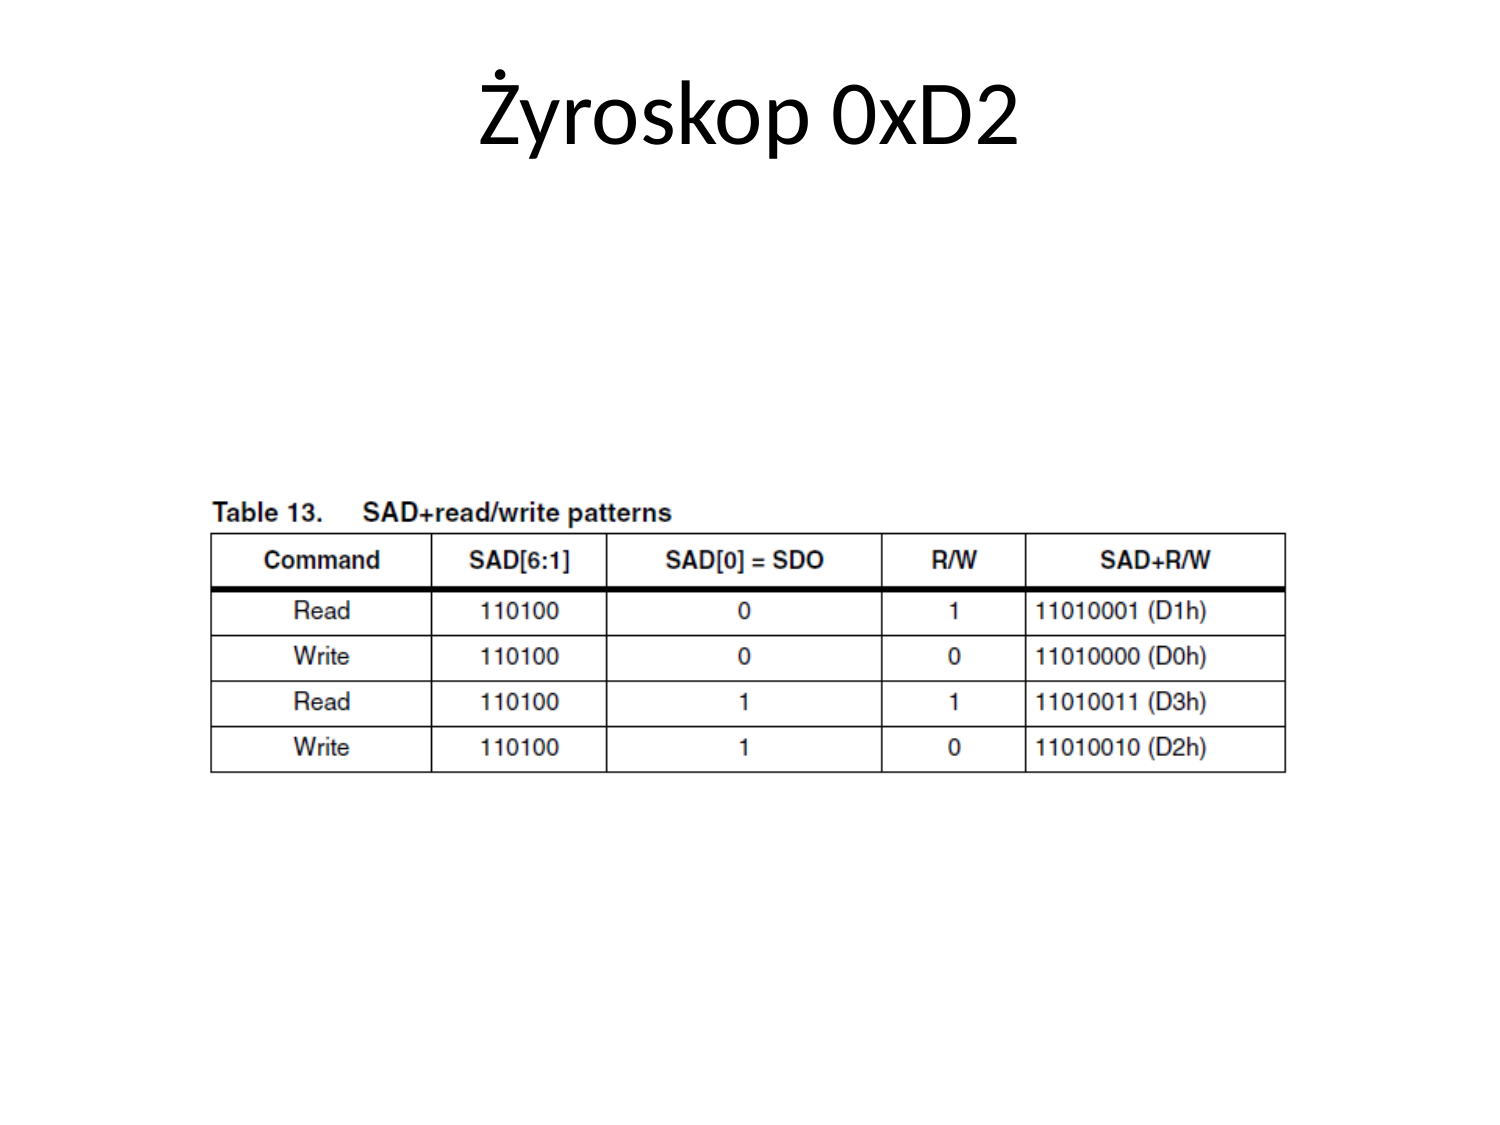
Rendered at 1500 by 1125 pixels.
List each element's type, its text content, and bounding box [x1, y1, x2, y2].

title Żyroskop 0xD2 [75, 45, 1425, 233]
picture [184, 464, 1316, 803]
